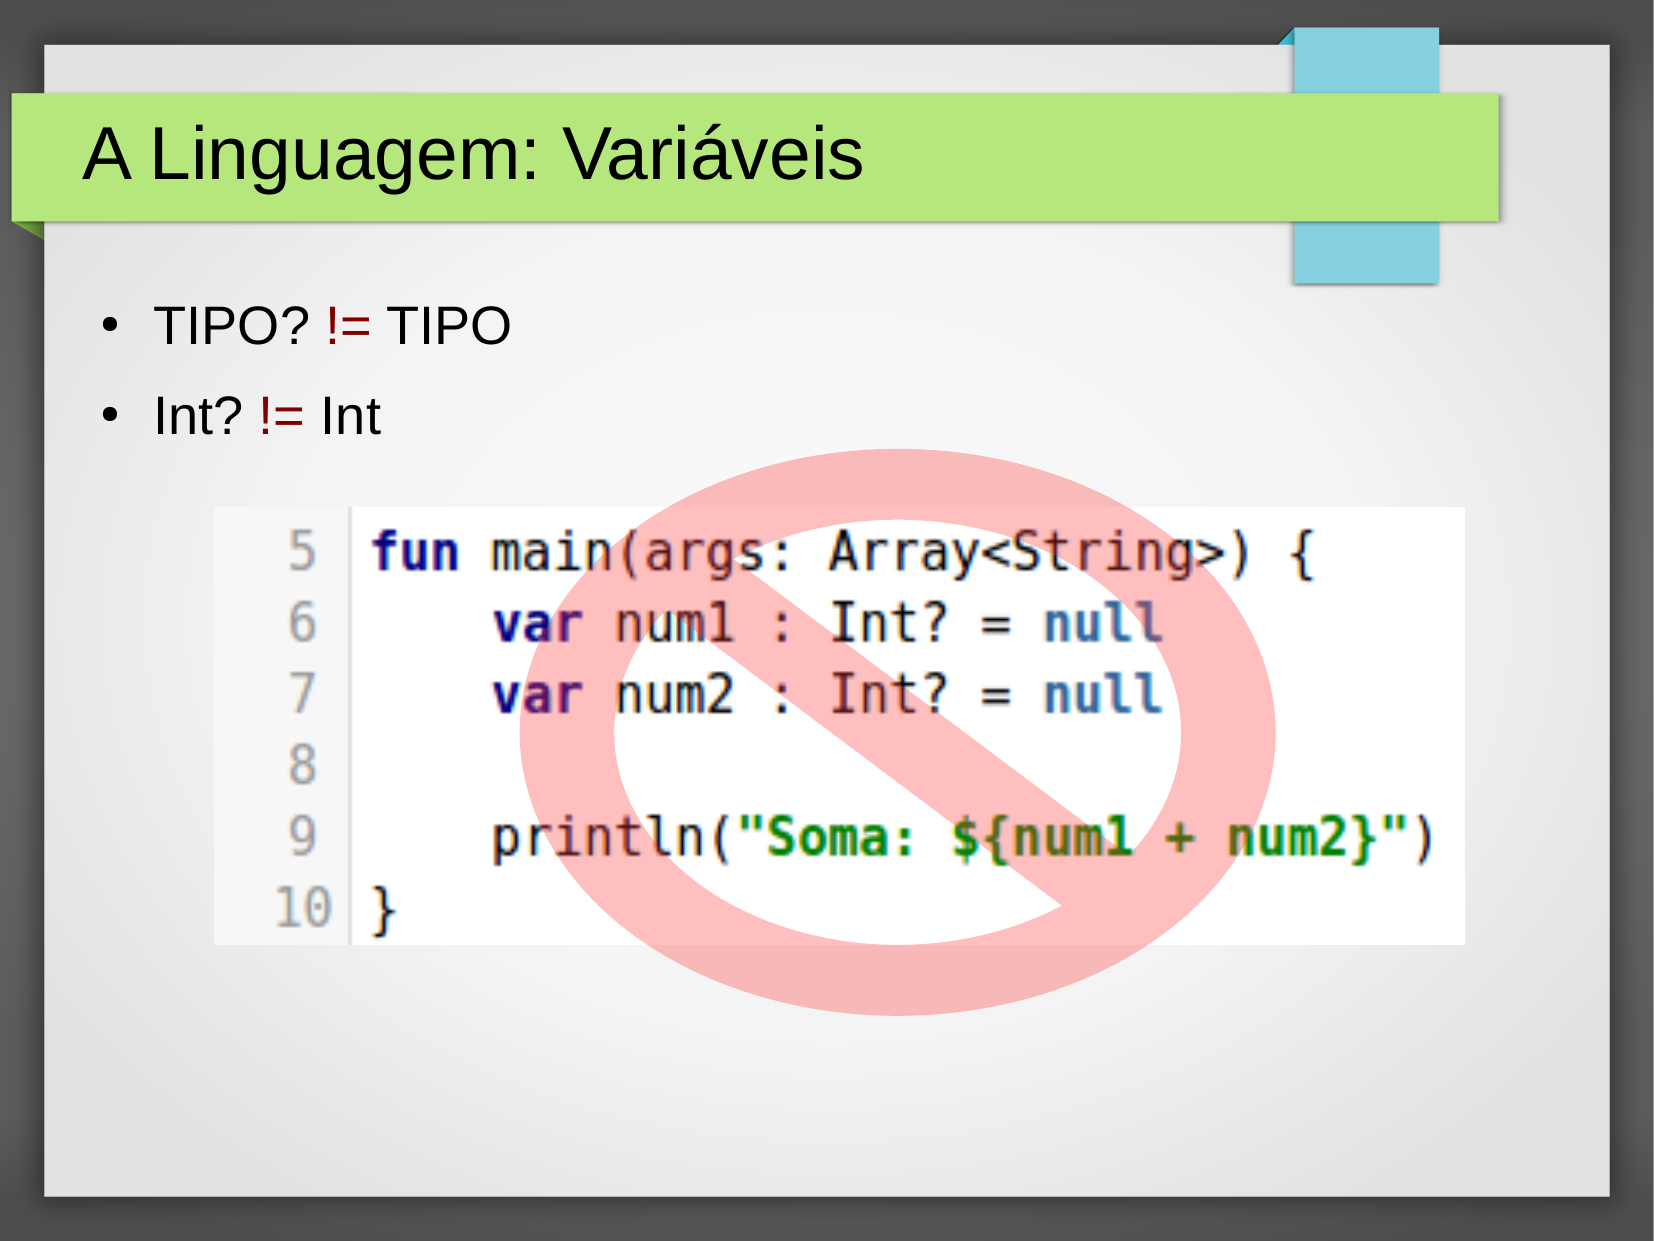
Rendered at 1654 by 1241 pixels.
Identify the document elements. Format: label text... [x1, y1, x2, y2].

list TIPO? != TIPO Int? != Int [82, 295, 1571, 1015]
title A Linguagem: Variáveis [82, 94, 1264, 213]
picture [0, 0, 1654, 1241]
text_box [519, 448, 1276, 1016]
